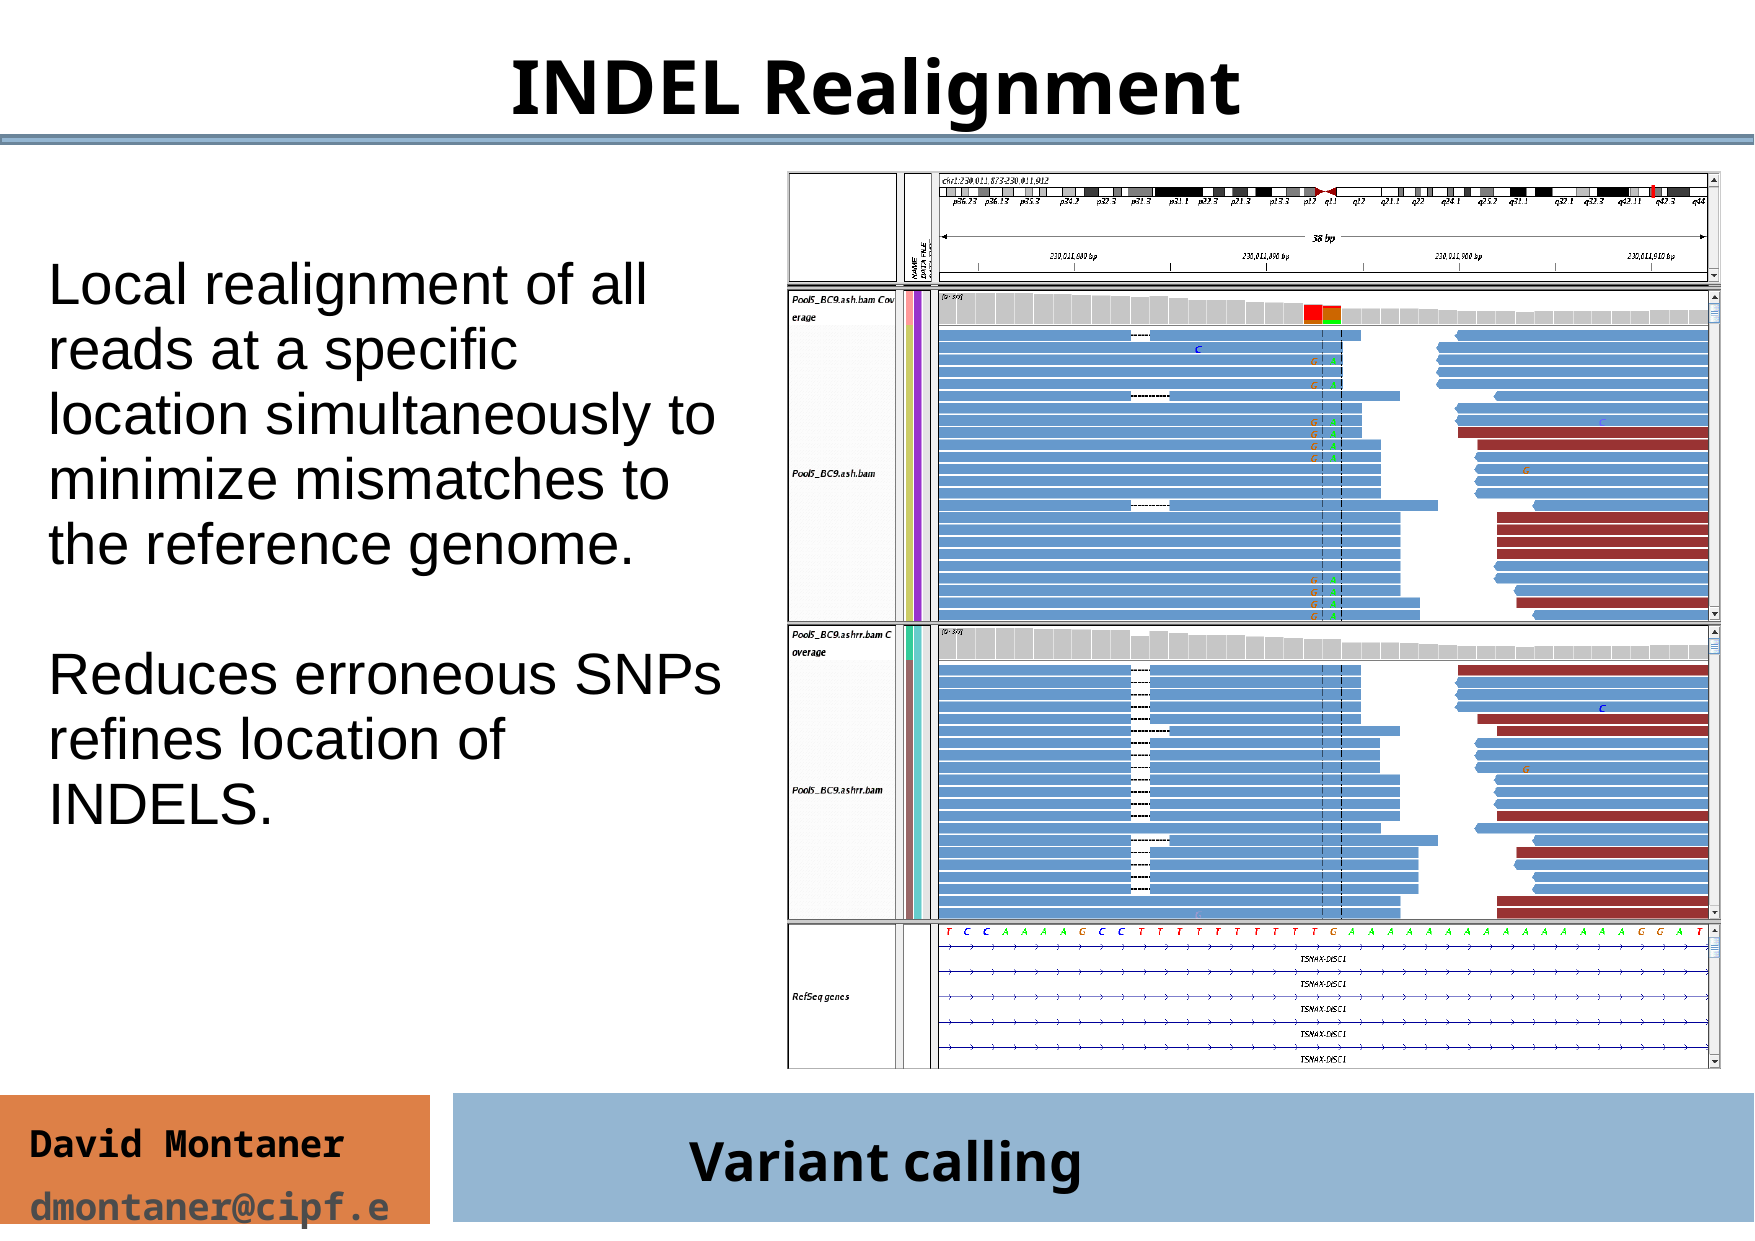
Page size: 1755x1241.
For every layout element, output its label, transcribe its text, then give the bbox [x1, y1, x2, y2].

picture [787, 171, 1721, 1069]
text_box Variant calling [675, 1116, 1726, 1194]
text_box INDEL Realignment [67, 27, 1688, 129]
text_box David Montaner dmontaner@cipf.es [15, 1110, 406, 1213]
text_box [0, 136, 1754, 144]
text_box Local realignment of all reads at a specific location simultaneously to minimize mismatches to the reference genome. Reduces erroneous SNPs refines location of INDELS. [33, 244, 747, 845]
